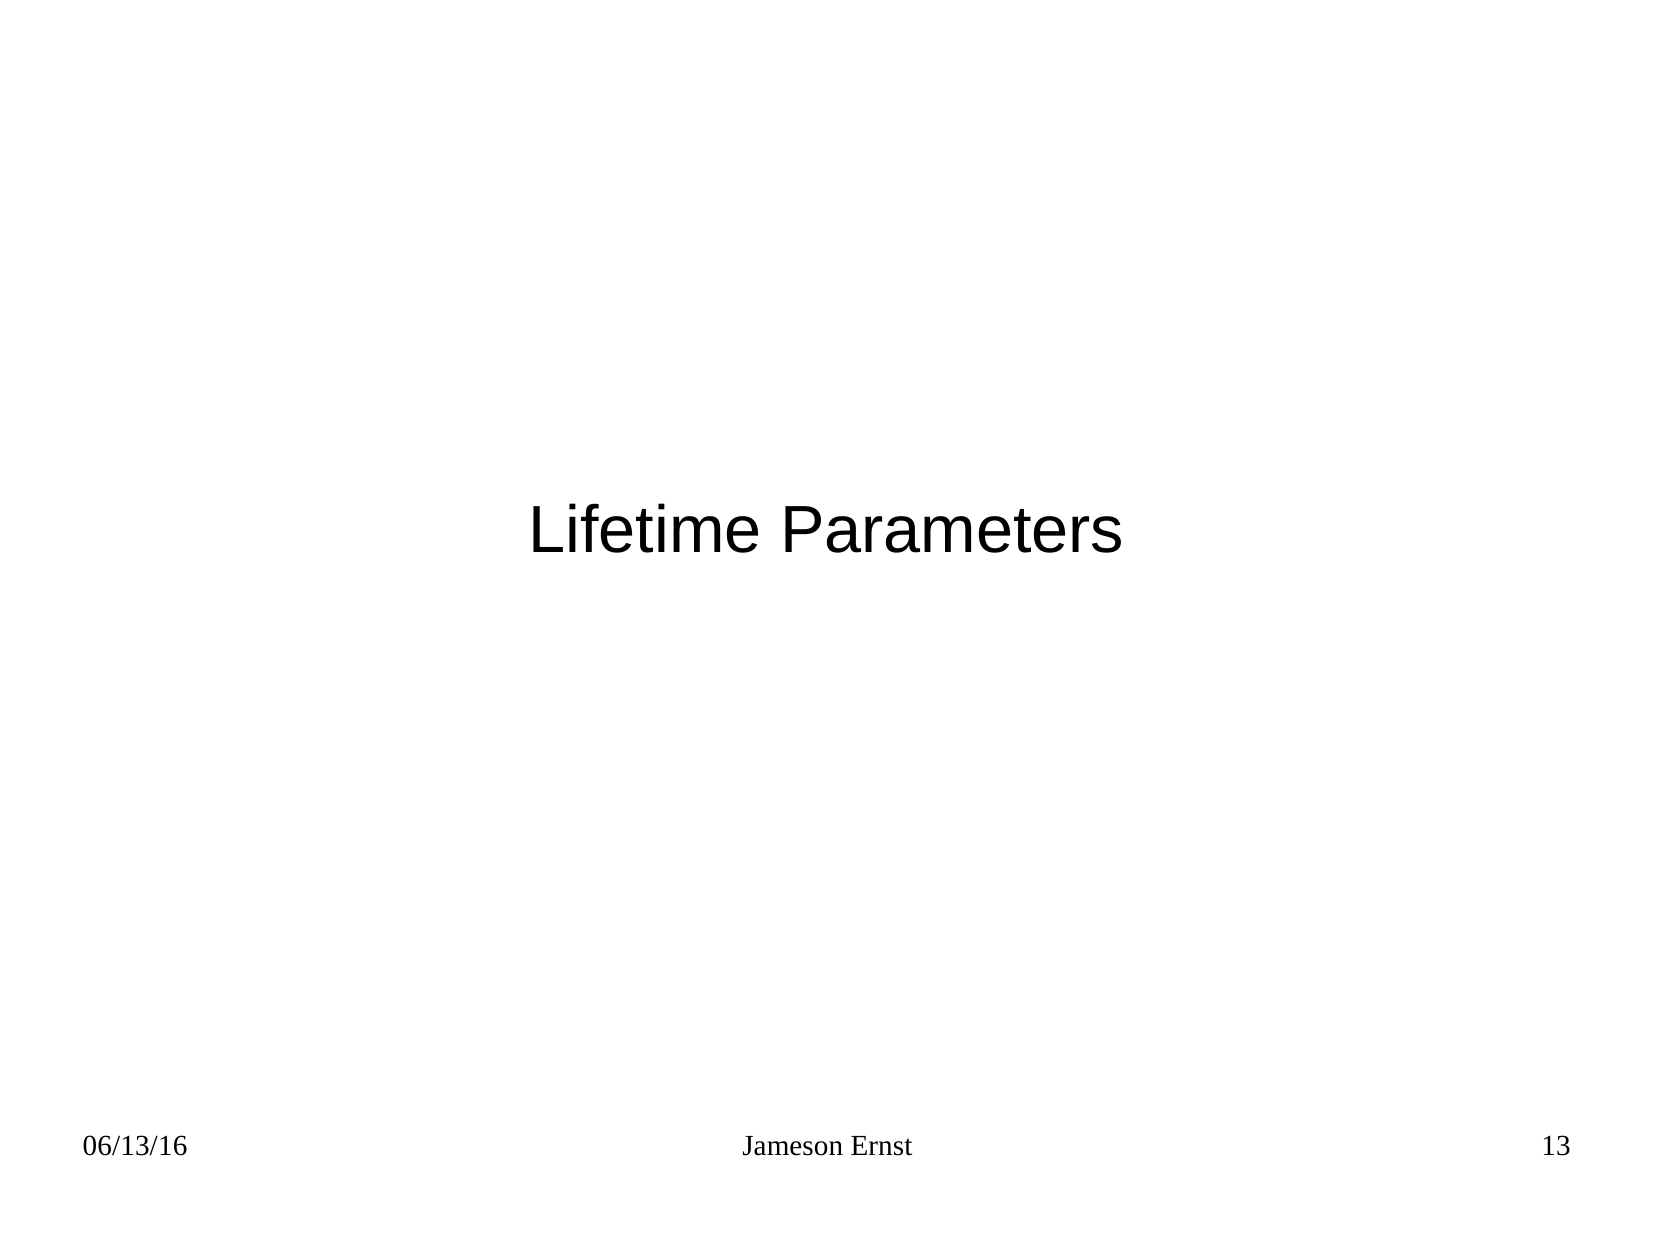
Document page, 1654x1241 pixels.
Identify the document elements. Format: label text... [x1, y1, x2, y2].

subtitle Lifetime Parameters [82, 49, 1571, 1010]
